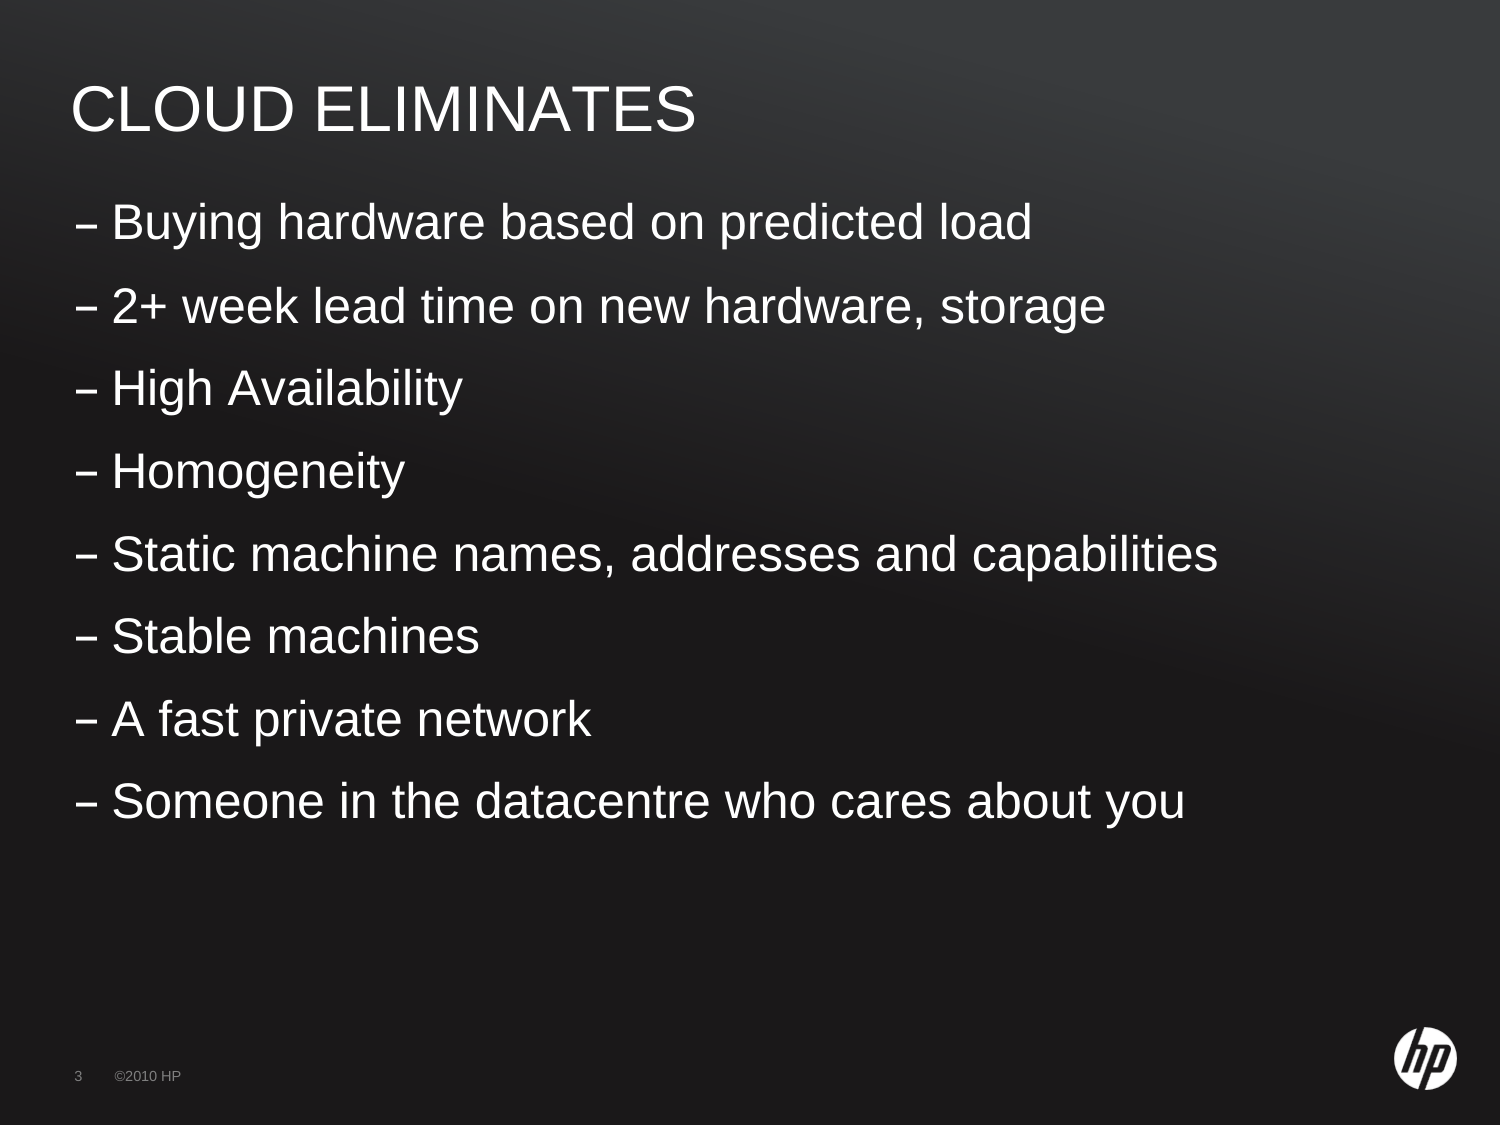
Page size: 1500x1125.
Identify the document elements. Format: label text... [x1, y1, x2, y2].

text_box CLOUD ELIMINATES [55, 68, 1430, 153]
picture [0, 0, 1500, 1125]
text_box Buying hardware based on predicted load 2+ week lead time on new hardware, storage High Availability Homogeneity Static machine names, addresses and capabilities Stable machines A fast private network Someone in the datacentre who cares about you [59, 187, 1429, 1013]
